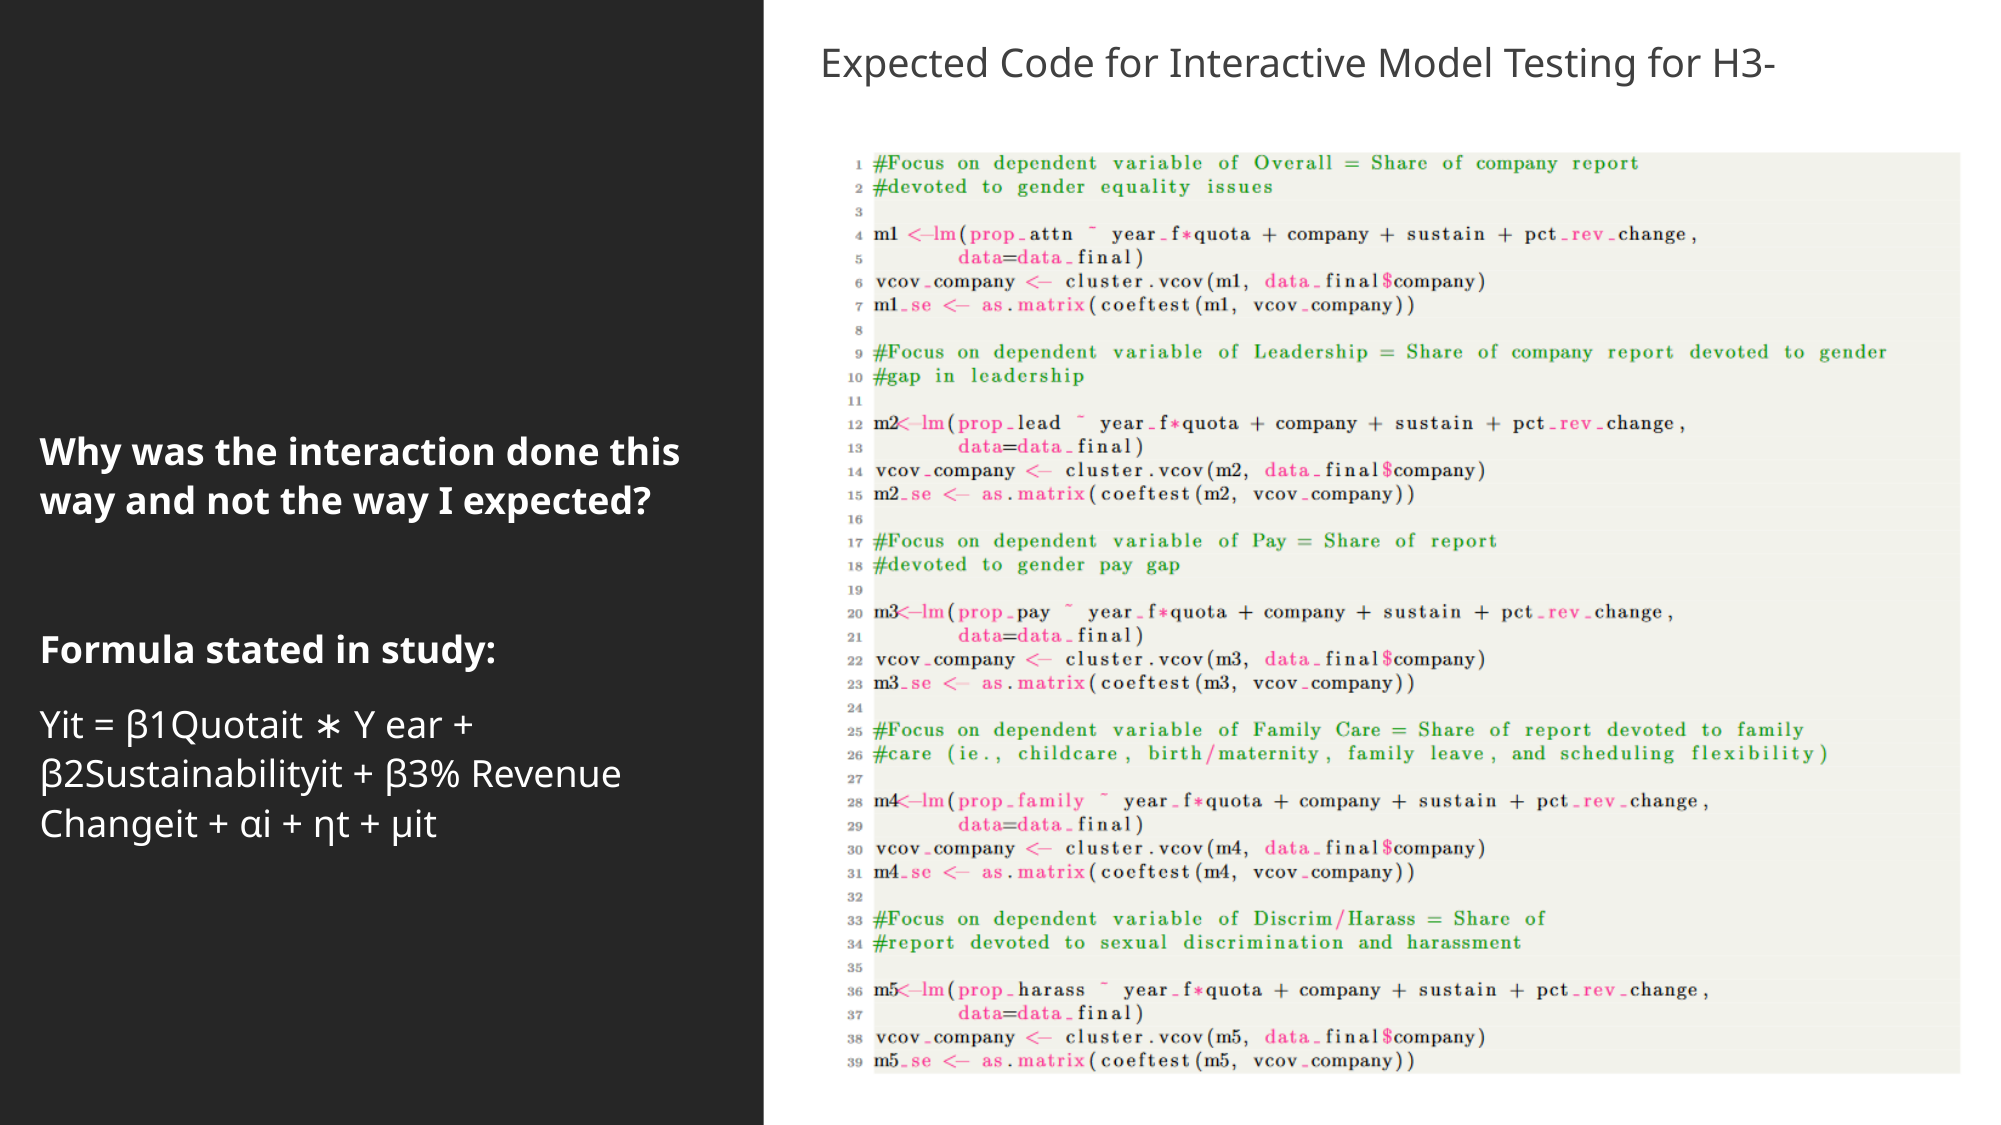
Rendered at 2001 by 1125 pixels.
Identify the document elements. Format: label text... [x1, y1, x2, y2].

picture [786, 133, 2000, 1078]
list Why was the interaction done this way and not the way I expected? Formula stated in study: Yit = β1Quotait ∗ Y ear + β2Sustainabilityit + β3% Revenue Changeit + αi + ηt + µit [24, 415, 739, 1125]
list Expected Code for Interactive Model Testing for H3- [805, 25, 1778, 133]
